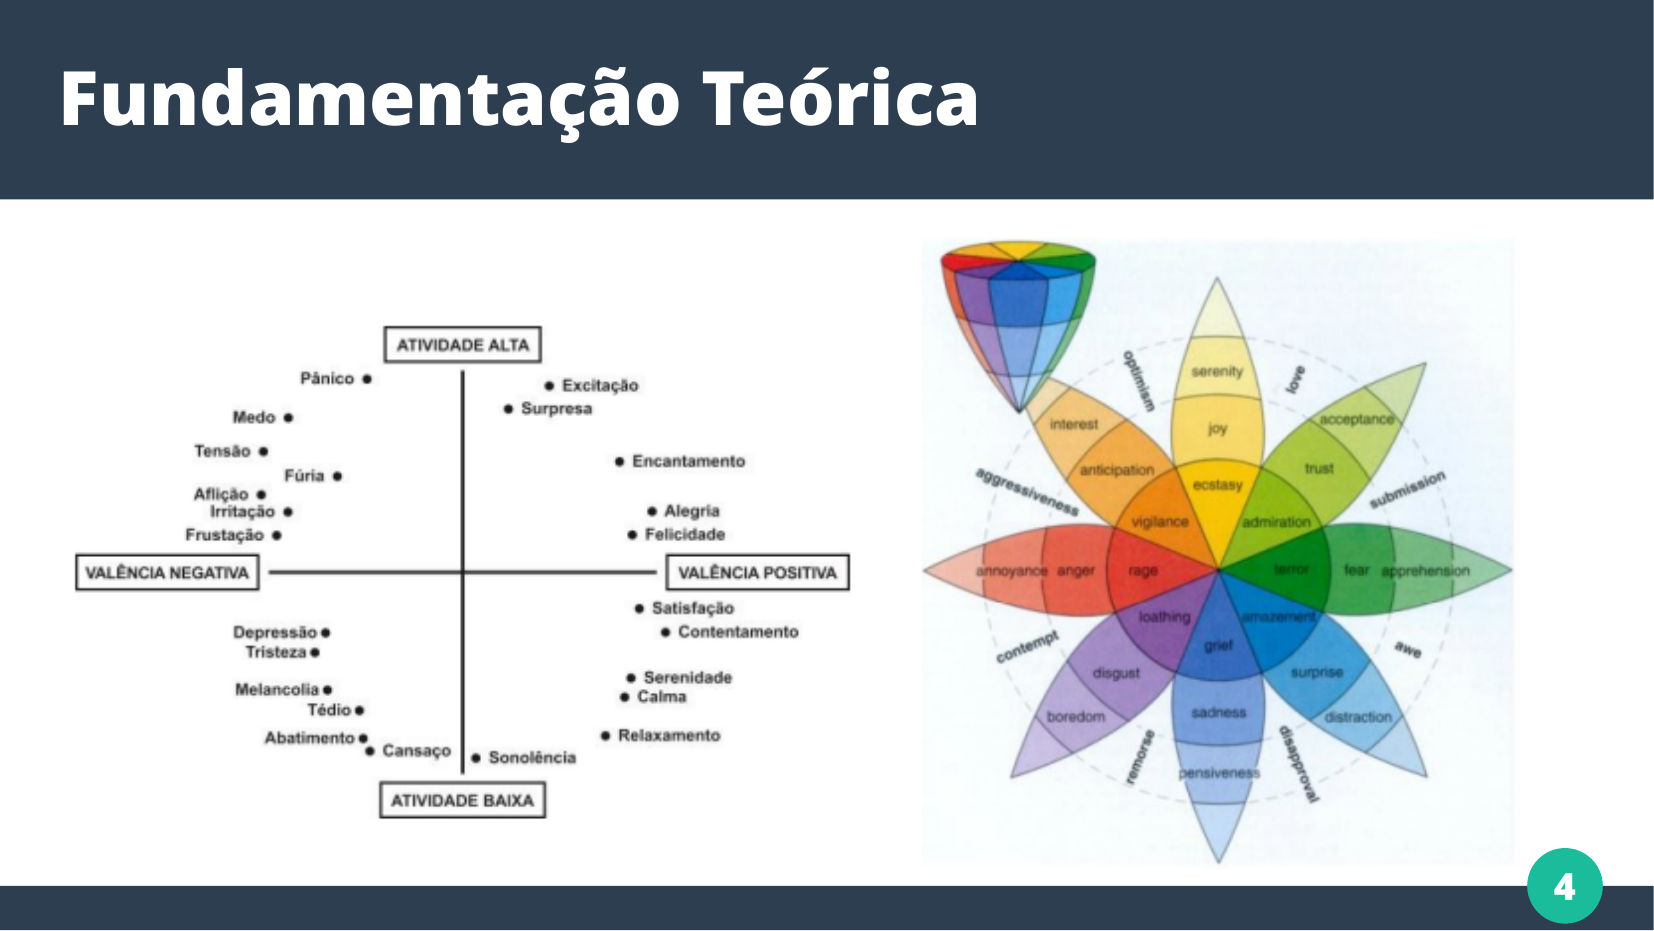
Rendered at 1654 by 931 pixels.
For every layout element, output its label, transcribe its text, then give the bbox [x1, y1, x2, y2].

title Fundamentação Teórica [59, 37, 1595, 156]
picture [34, 220, 1527, 875]
